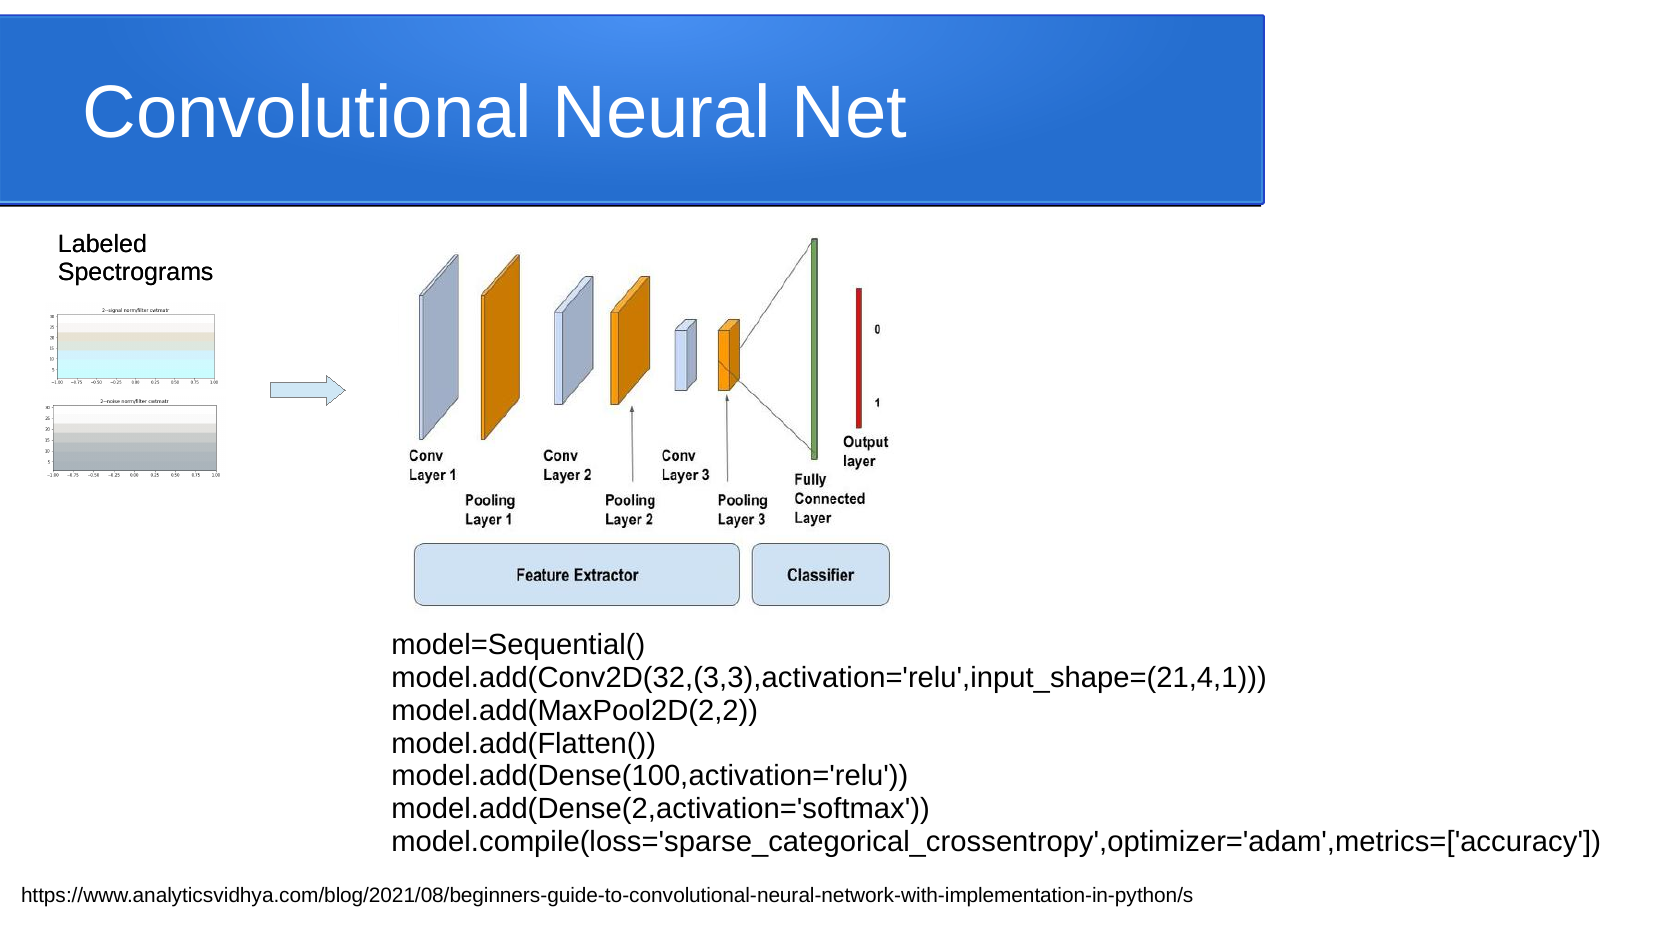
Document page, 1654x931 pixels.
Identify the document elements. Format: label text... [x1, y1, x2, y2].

text_box [270, 375, 346, 406]
picture [41, 396, 226, 481]
title Convolutional Neural Net [82, 35, 1235, 189]
text_box https://www.analyticsvidhya.com/blog/2021/08/beginners-guide-to-convolutional-neural-network-with-implementation-in-python/s [6, 876, 1456, 928]
picture [45, 302, 226, 389]
picture [398, 231, 916, 616]
text_box model=Sequential() model.add(Conv2D(32,(3,3),activation='relu',input_shape=(21,4,1))) model.add(MaxPool2D(2,2)) model.add(Flatten()) model.add(Dense(100,activation='relu')) model.add(Dense(2,activation='softmax')) model.compile(loss='sparse_categorical_crossentropy',optimizer='adam',metrics=['accuracy']) [376, 620, 1618, 898]
text_box Labeled Spectrograms [43, 222, 229, 294]
